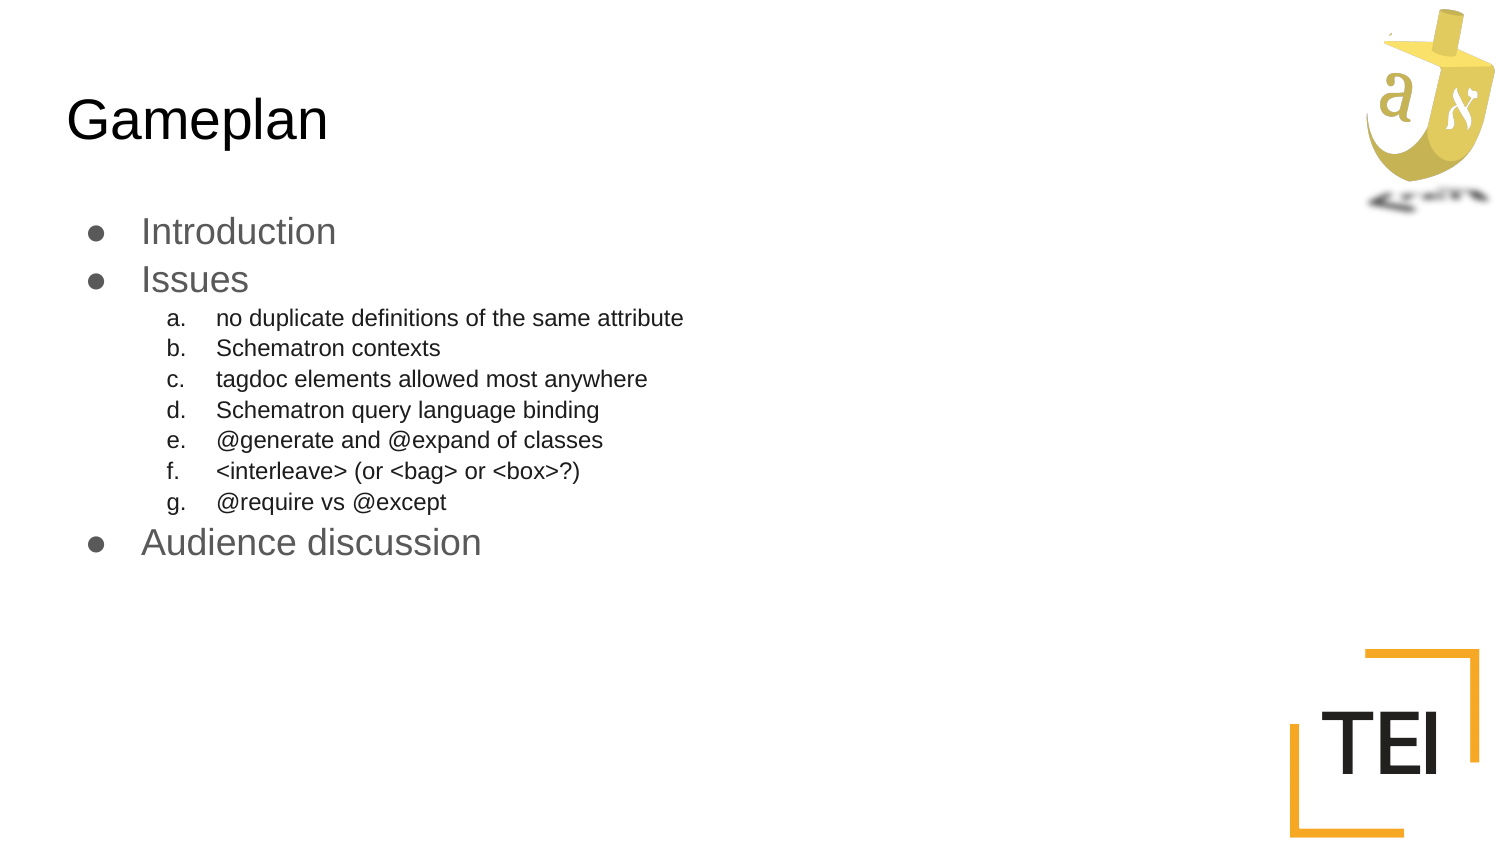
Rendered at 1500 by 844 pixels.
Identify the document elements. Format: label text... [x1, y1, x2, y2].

picture [1285, 645, 1484, 844]
picture [1352, 0, 1500, 220]
list Introduction Issues no duplicate definitions of the same attribute Schematron contexts tagdoc elements allowed most anywhere Schematron query language binding @generate and @expand of classes <interleave> (or <bag> or <box>?) @require vs @except Audience discussion [51, 189, 1449, 750]
title Gameplan [51, 72, 1449, 167]
